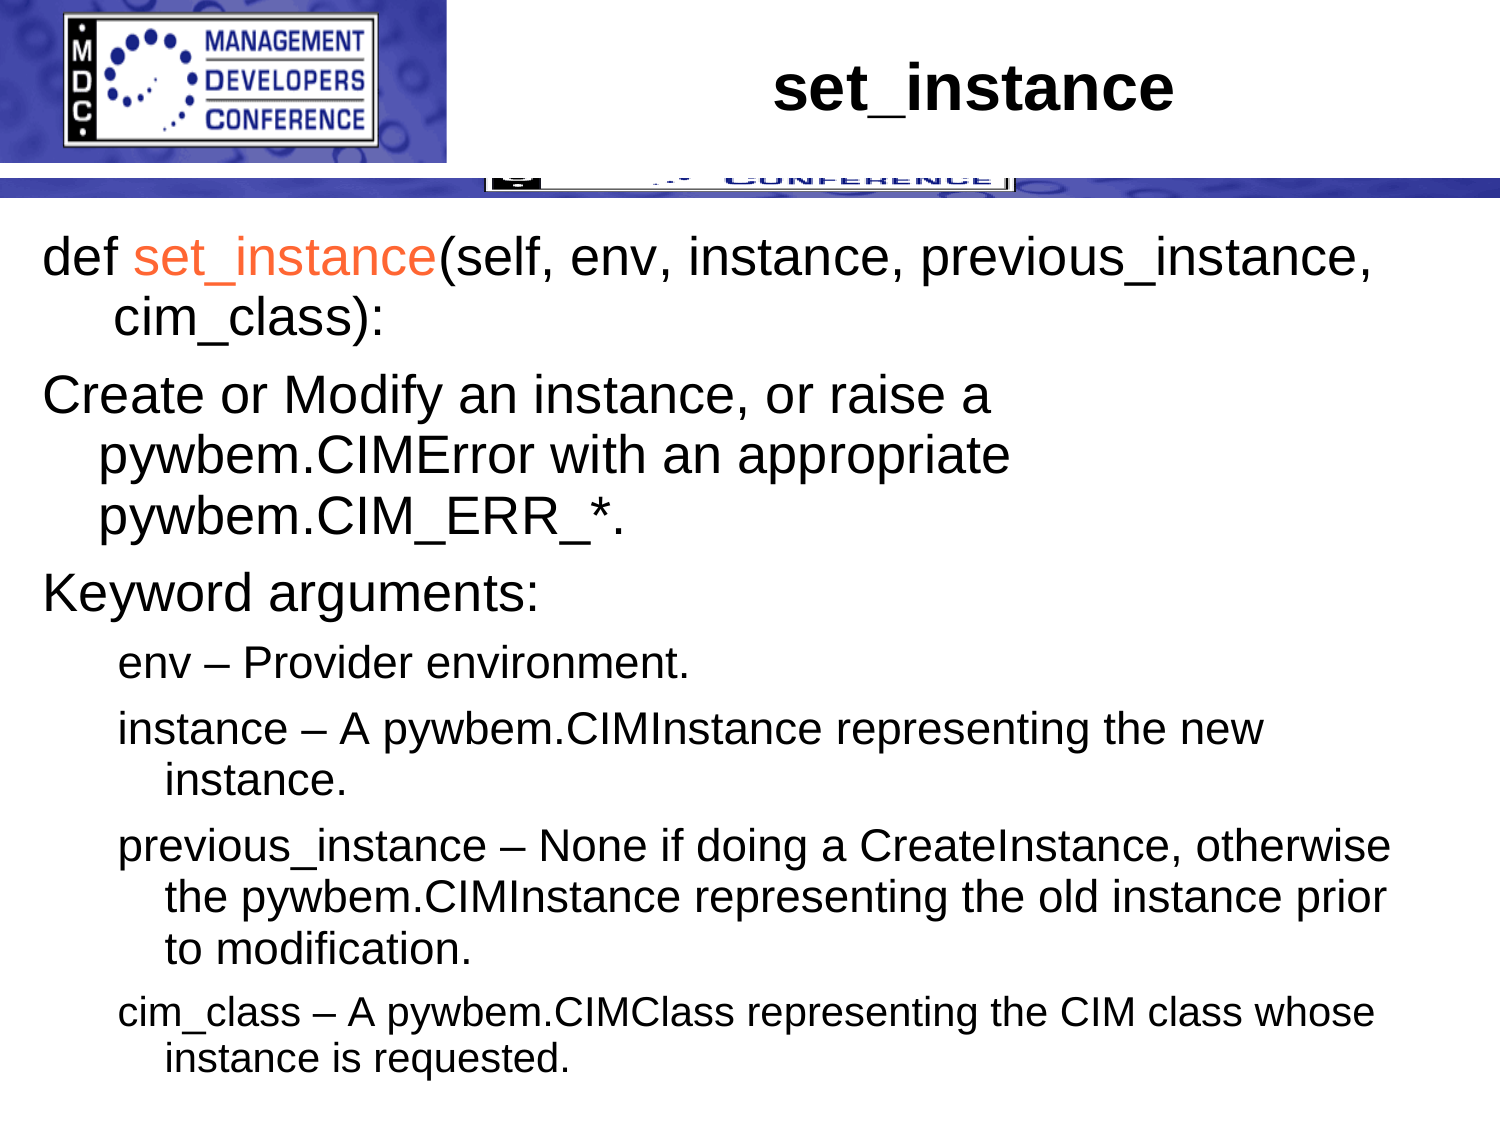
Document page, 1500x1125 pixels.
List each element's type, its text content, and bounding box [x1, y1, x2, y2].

picture [0, 178, 1500, 198]
title set_instance [447, 7, 1500, 169]
list def set_instance(self, env, instance, previous_instance, cim_class): Create or Modify an instance, or raise a pywbem.CIMError with an appropriate pywbem.CIM_ERR_*. Keyword arguments: env – Provider environment. instance – A pywbem.CIMInstance representing the new instance. previous_instance – None if doing a CreateInstance, otherwise the pywbem.CIMInstance representing the old instance prior to modification. cim_class – A pywbem.CIMClass representing the CIM class whose instance is requested. [42, 226, 1433, 1082]
picture [0, 0, 447, 163]
